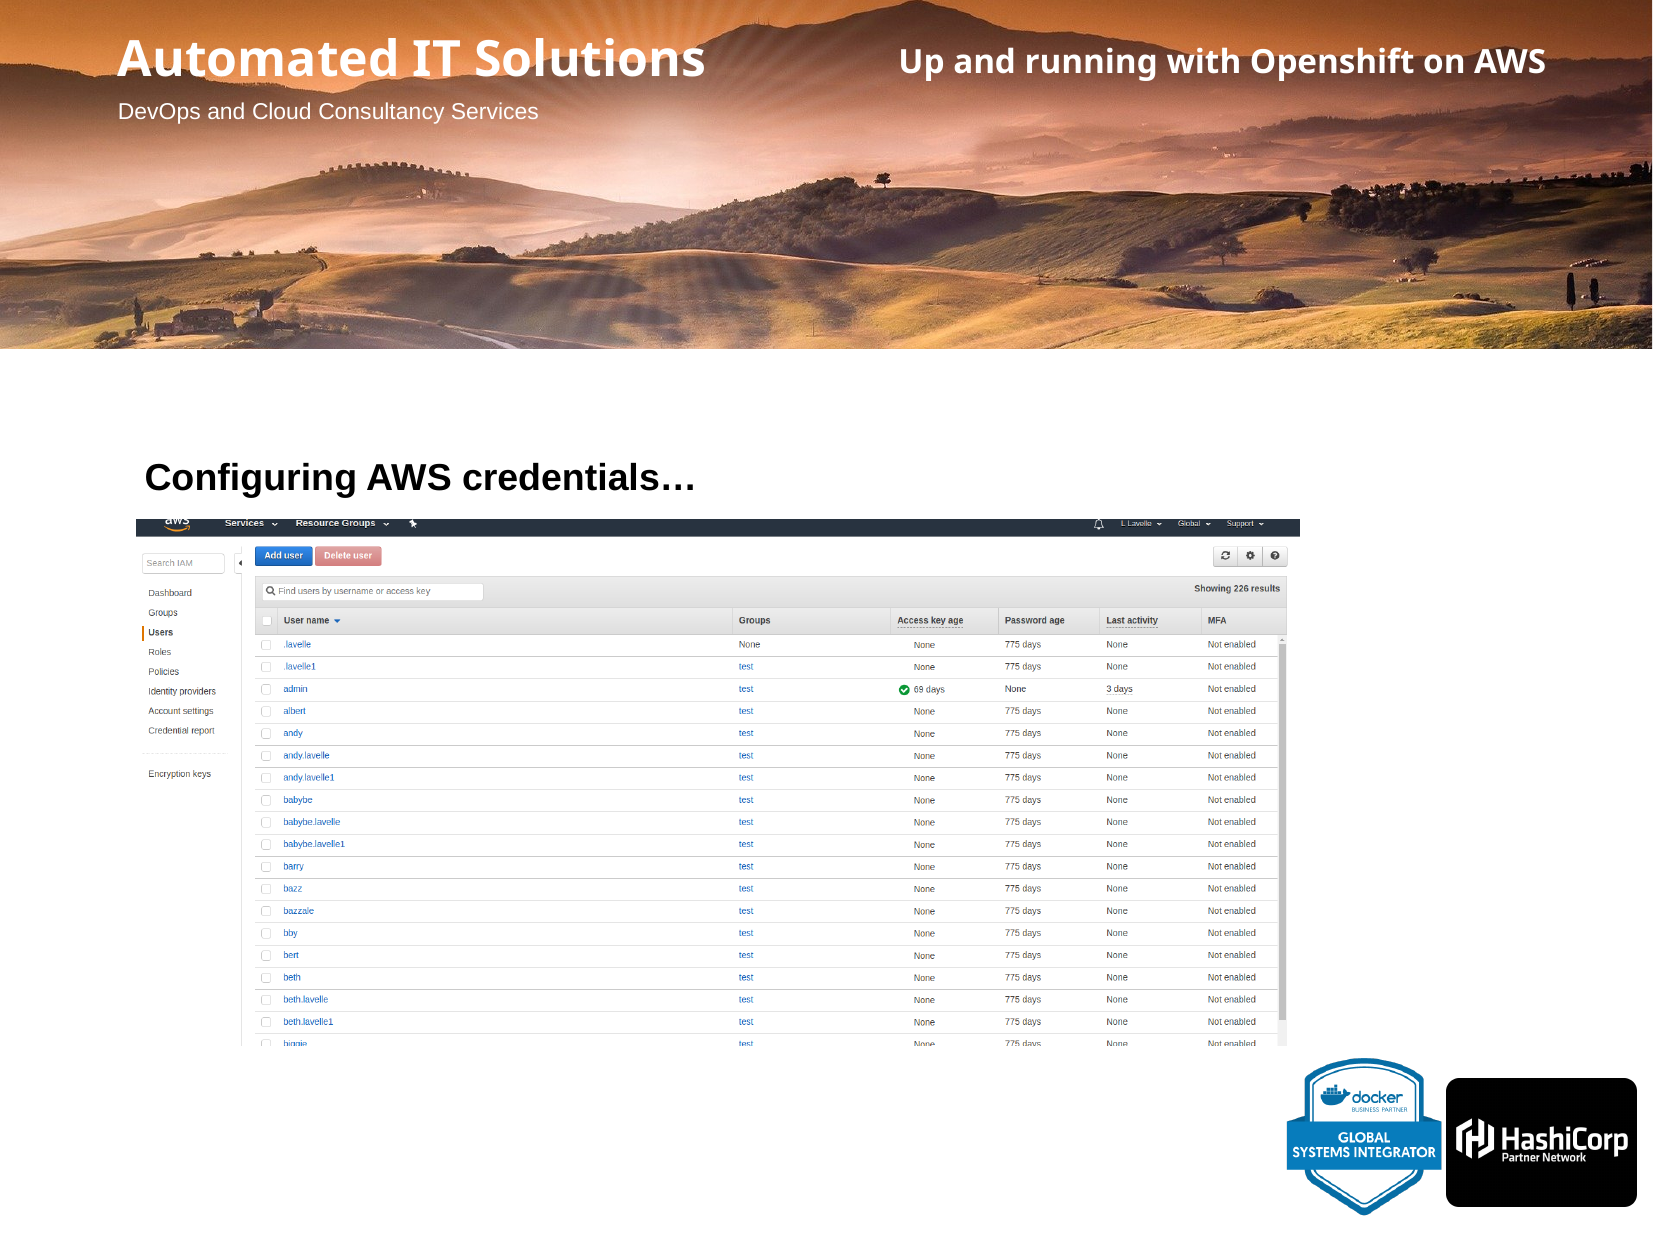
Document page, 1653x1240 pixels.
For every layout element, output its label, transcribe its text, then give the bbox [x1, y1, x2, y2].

text_box Up and running with Openshift on AWS [874, 39, 1571, 80]
picture [136, 519, 1300, 1046]
text_box Configuring AWS credentials… [129, 448, 1517, 1240]
picture [0, 0, 1653, 349]
picture [1517, 1078, 1637, 1207]
text_box [118, 419, 1607, 576]
